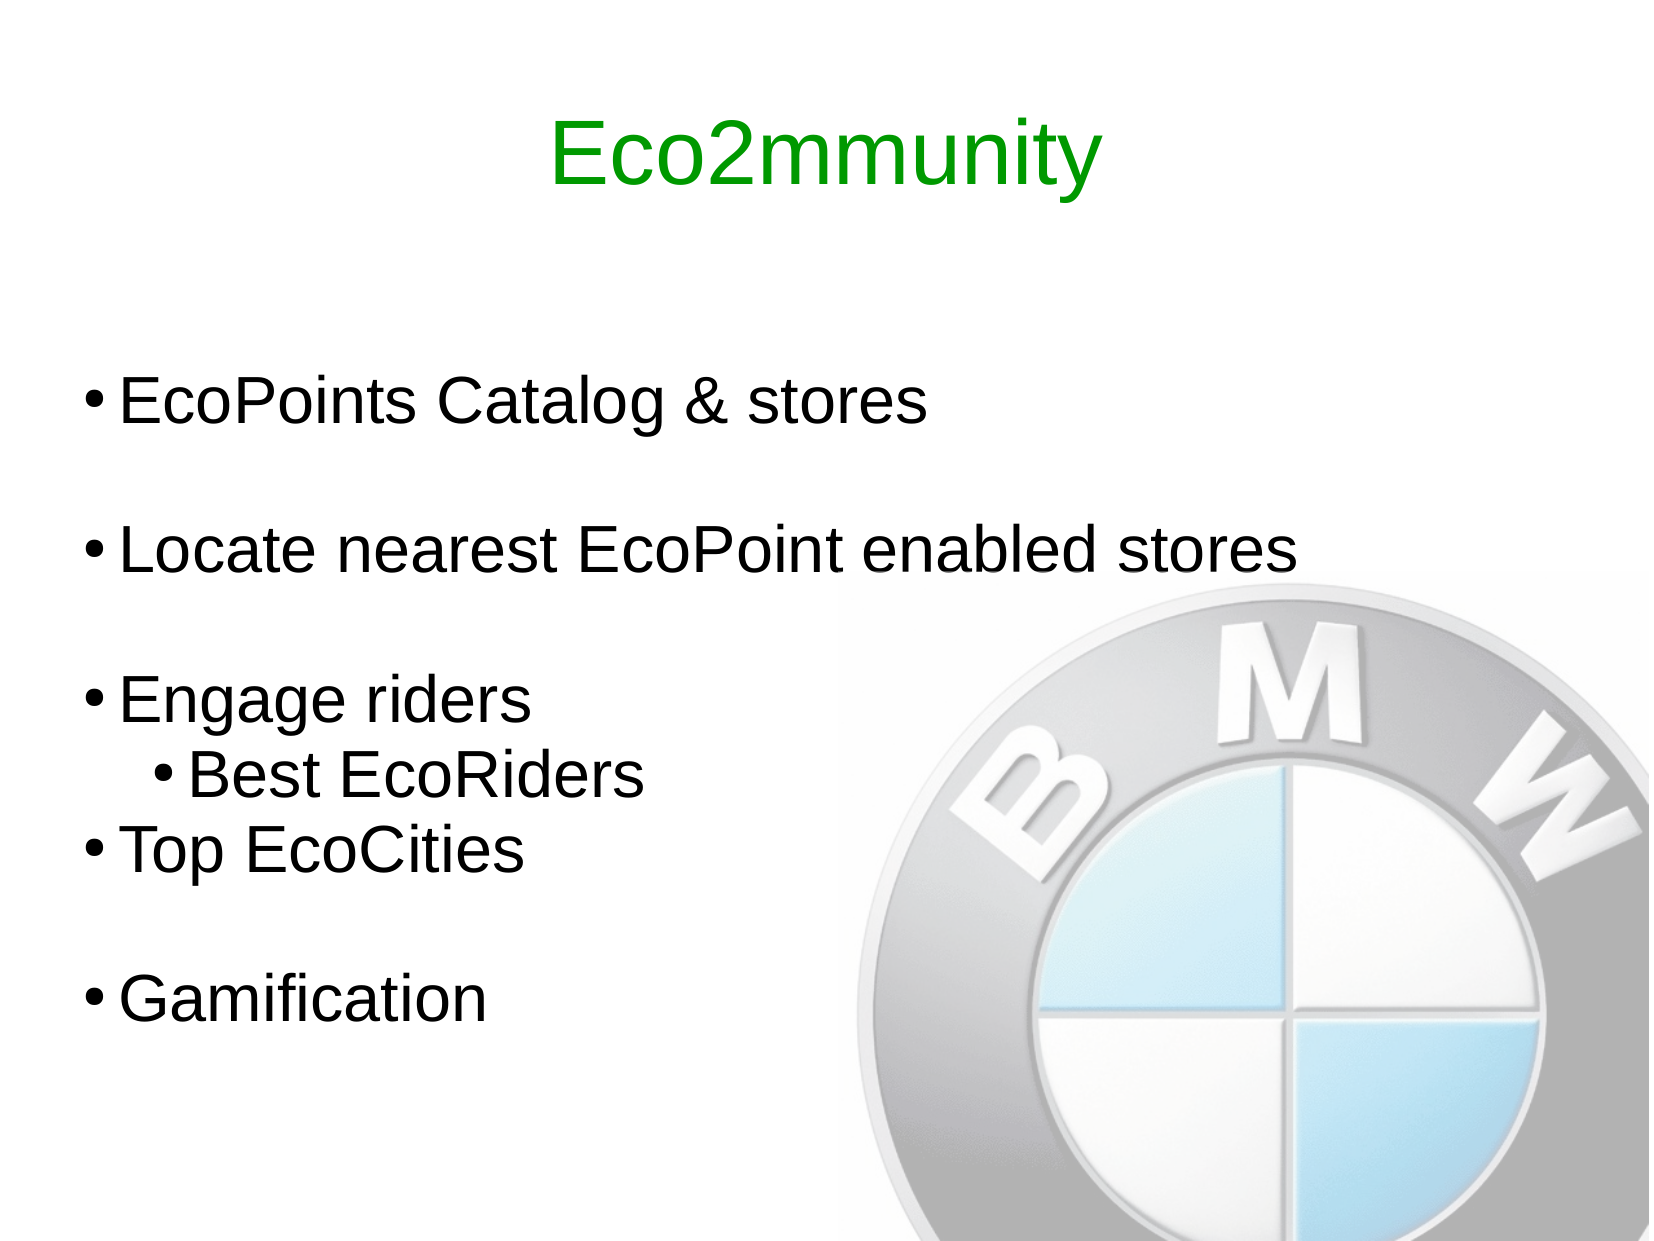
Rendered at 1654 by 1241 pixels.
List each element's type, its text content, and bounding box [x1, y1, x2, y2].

title Eco2mmunity [82, 49, 1571, 257]
picture [838, 571, 1649, 1241]
subtitle EcoPoints Catalog & stores Locate nearest EcoPoint enabled stores Engage riders Best EcoRiders Top EcoCities Gamification [82, 290, 1571, 1109]
